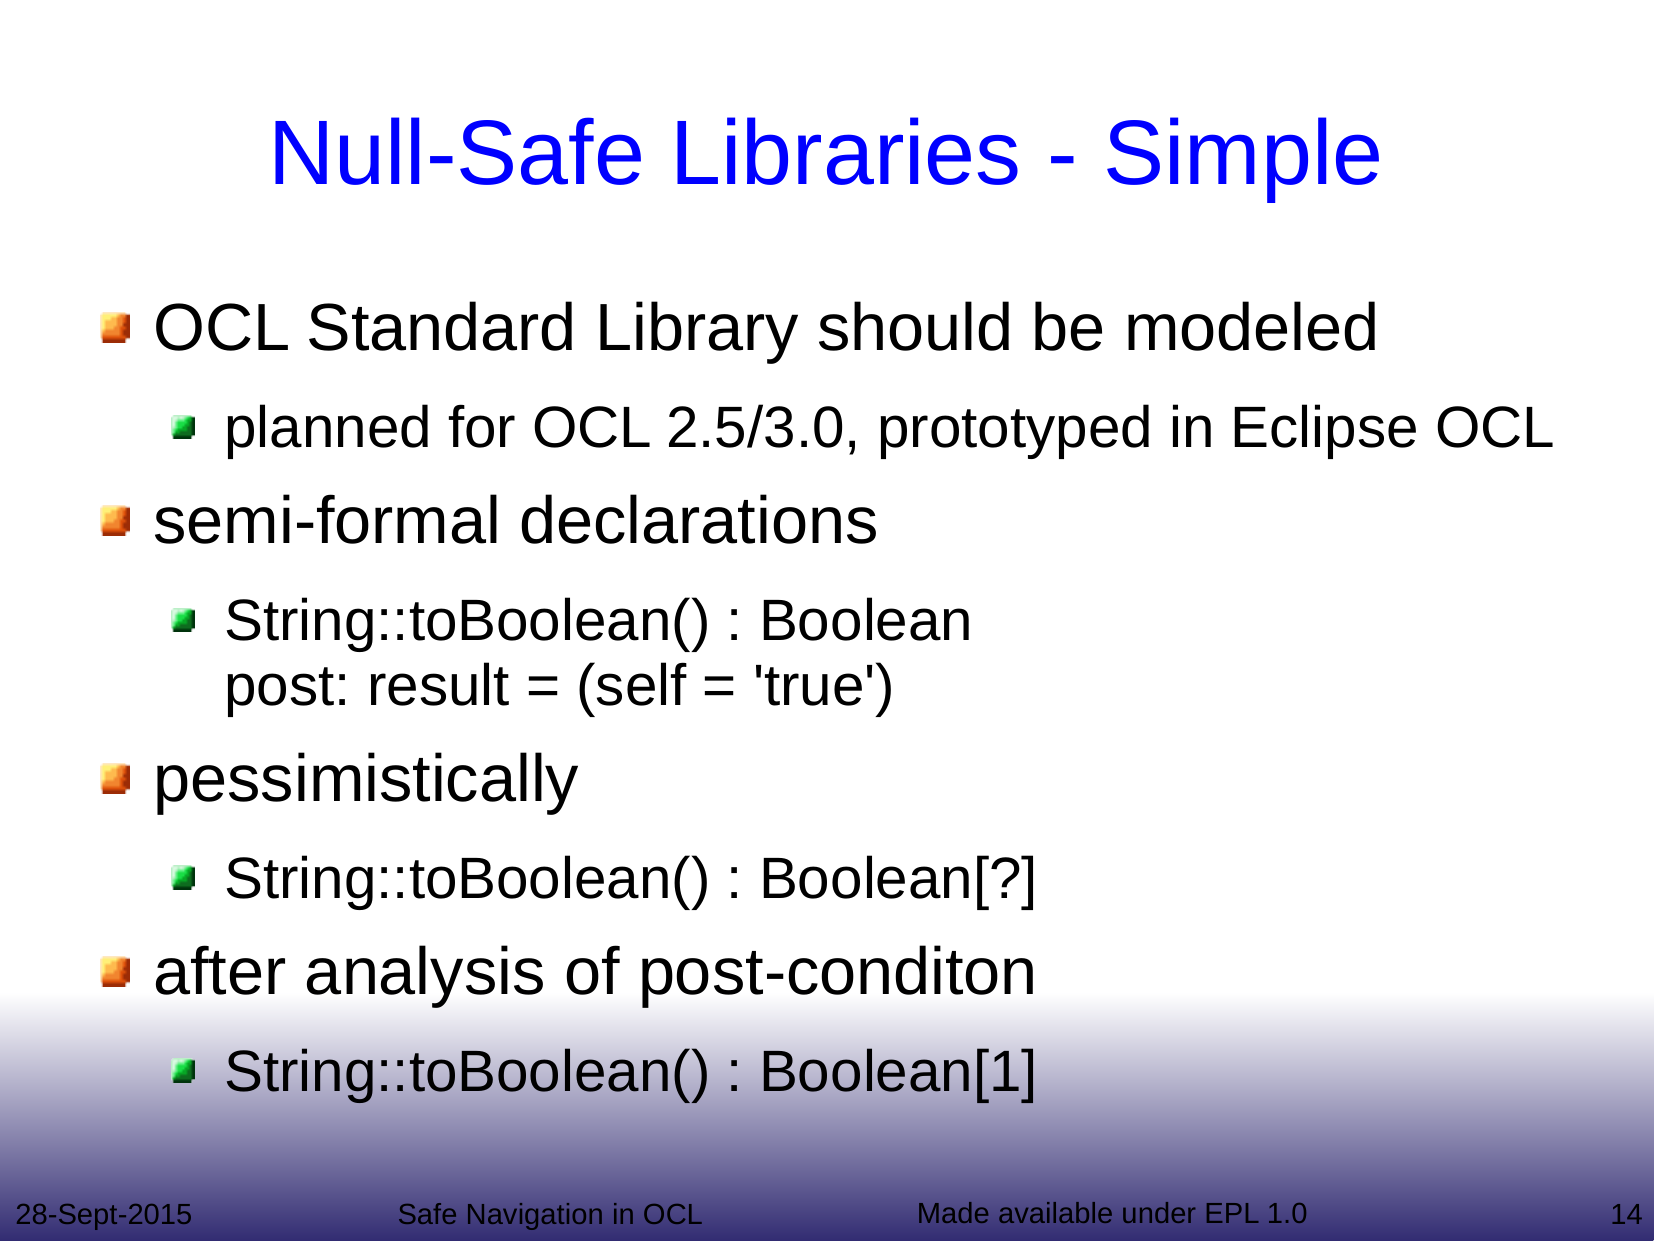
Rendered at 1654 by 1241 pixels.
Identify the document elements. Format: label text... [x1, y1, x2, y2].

list OCL Standard Library should be modeled planned for OCL 2.5/3.0, prototyped in Eclipse OCL semi-formal declarations String::toBoolean() : Boolean post: result = (self = 'true') pessimistically String::toBoolean() : Boolean[?] after analysis of post-conditon String::toBoolean() : Boolean[1] [82, 290, 1571, 1109]
title Null-Safe Libraries - Simple [82, 49, 1571, 257]
